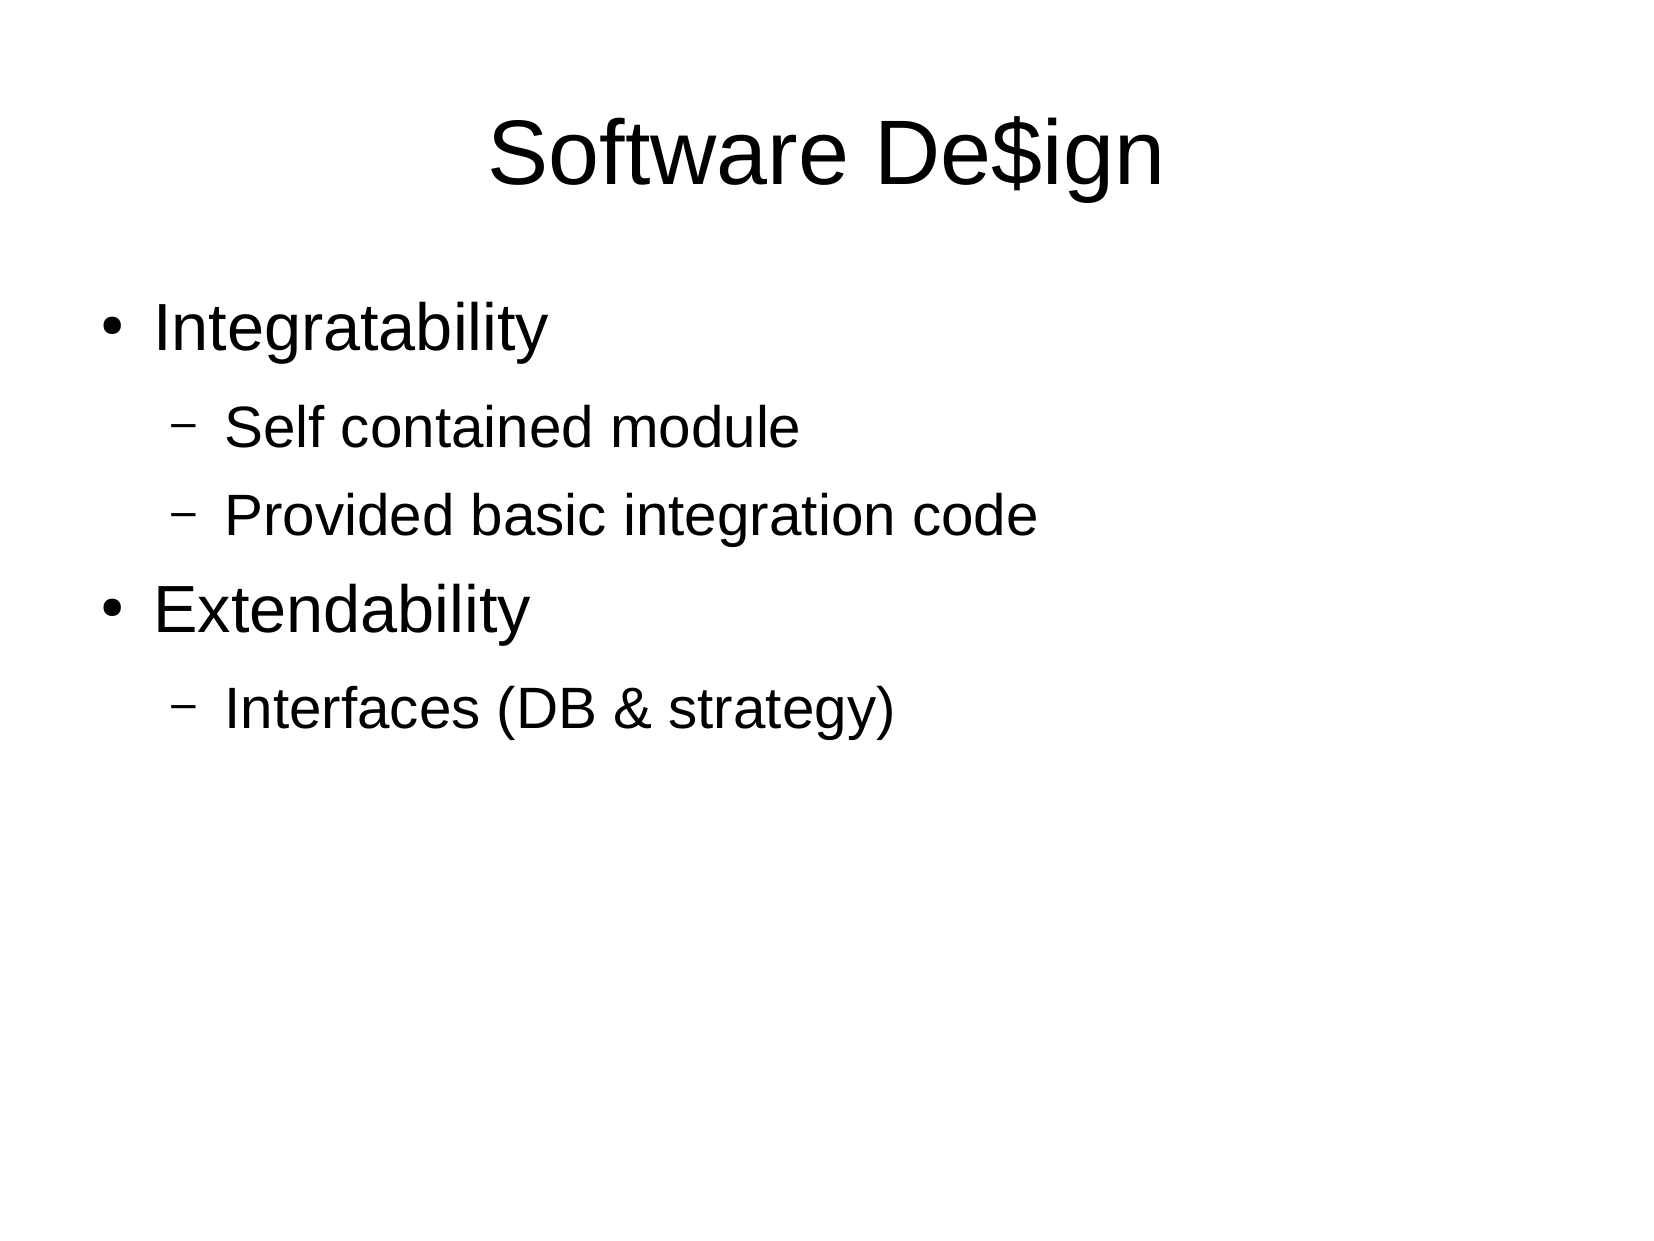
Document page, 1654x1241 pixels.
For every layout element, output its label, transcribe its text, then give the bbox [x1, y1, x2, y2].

title Software De$ign [82, 49, 1571, 257]
list Integratability Self contained module Provided basic integration code Extendability Interfaces (DB & strategy) [82, 290, 1538, 1010]
